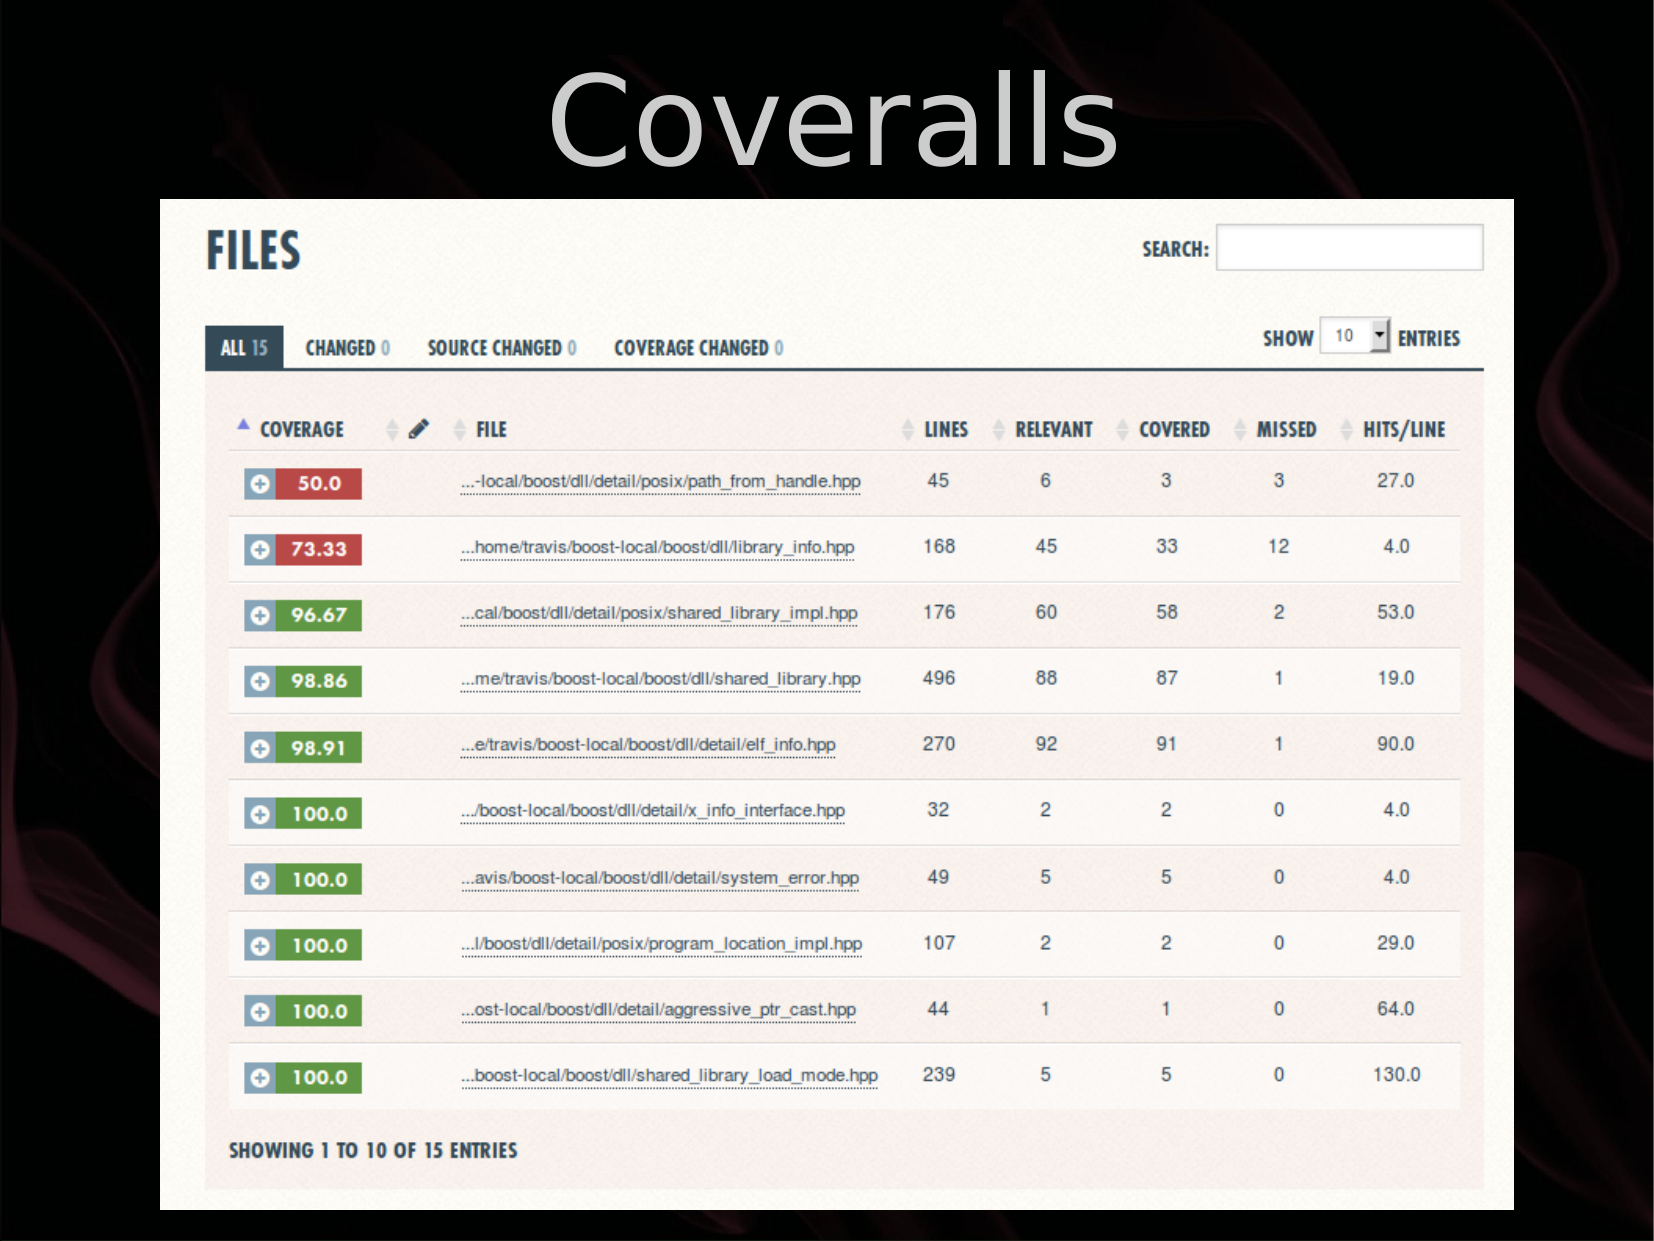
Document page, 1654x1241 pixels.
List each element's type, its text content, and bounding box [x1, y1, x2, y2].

title Coveralls [90, 45, 1579, 200]
picture [0, 0, 1654, 1241]
